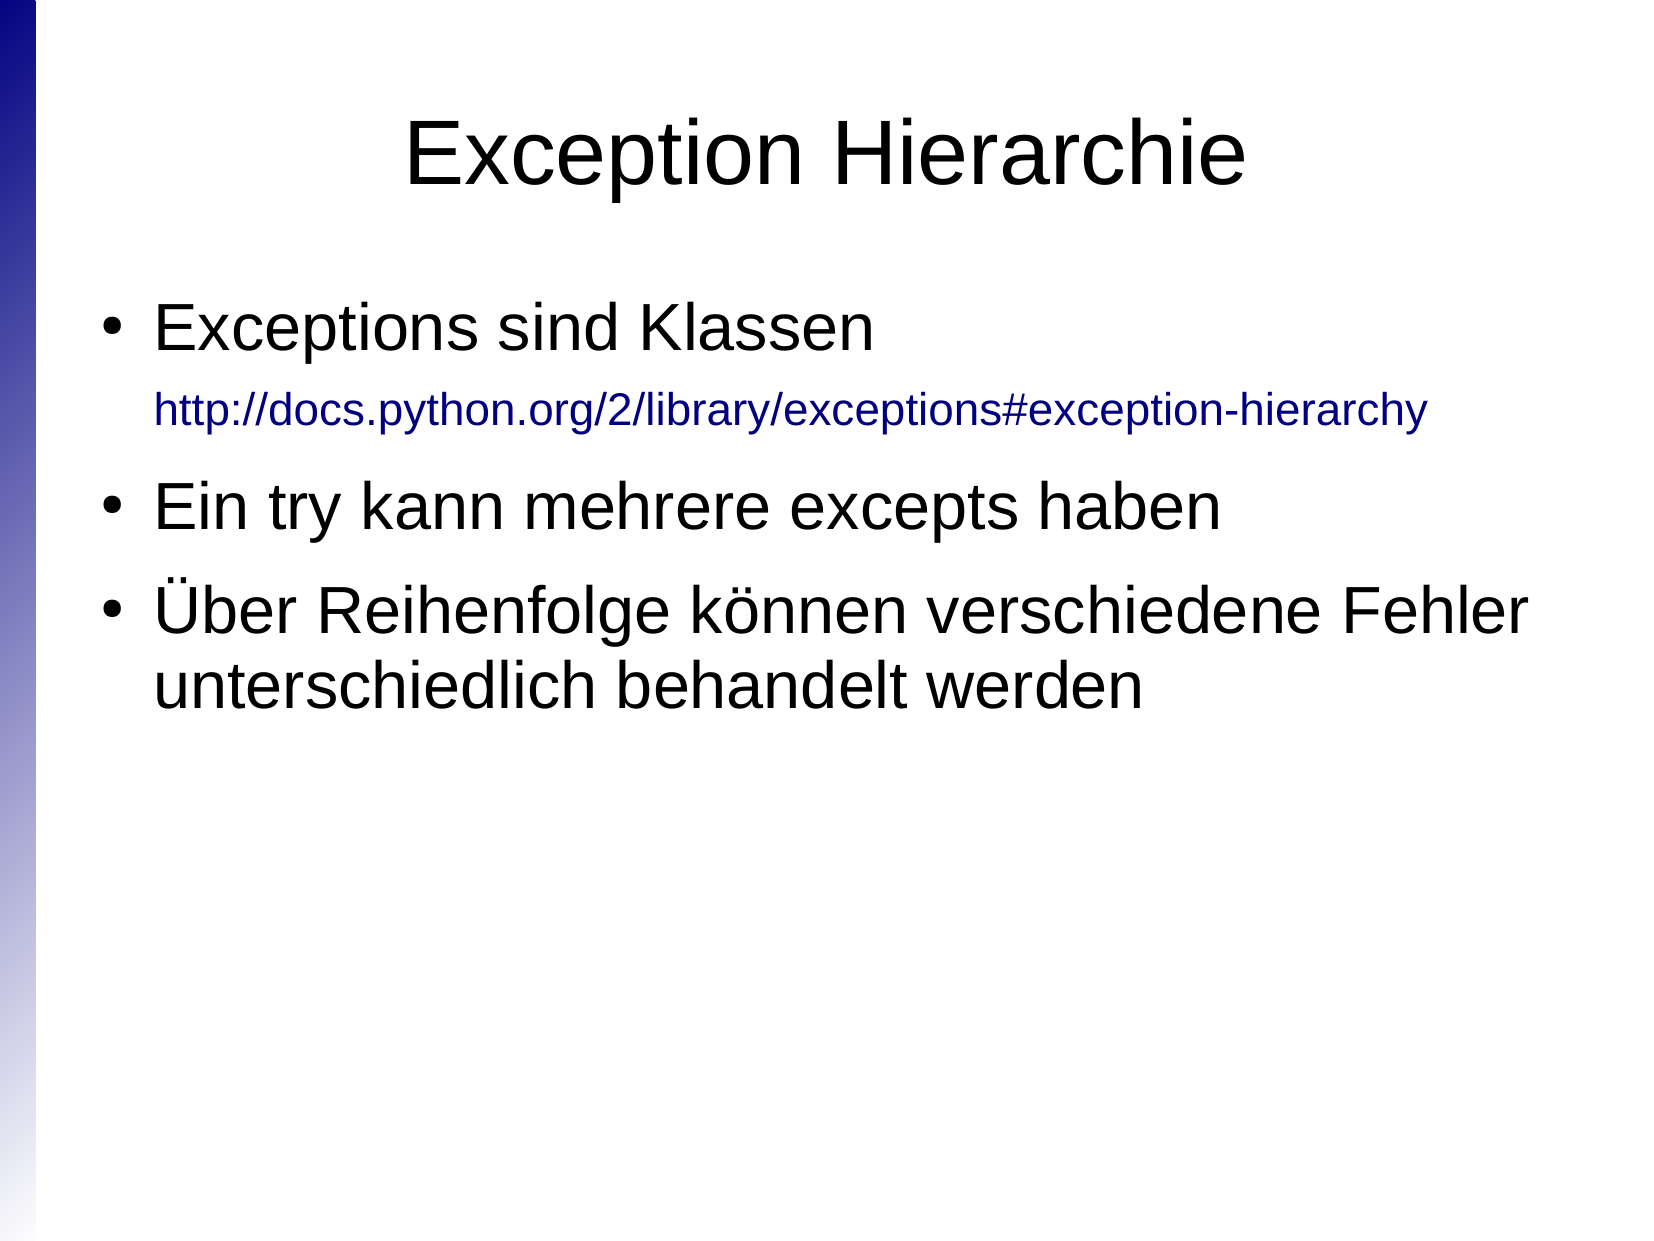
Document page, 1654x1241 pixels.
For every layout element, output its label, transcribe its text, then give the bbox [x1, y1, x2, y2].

title Exception Hierarchie [82, 49, 1571, 257]
list Exceptions sind Klassen http://docs.python.org/2/library/exceptions#exception-hierarchy Ein try kann mehrere excepts haben Über Reihenfolge können verschiedene Fehler unterschiedlich behandelt werden [82, 290, 1571, 1109]
